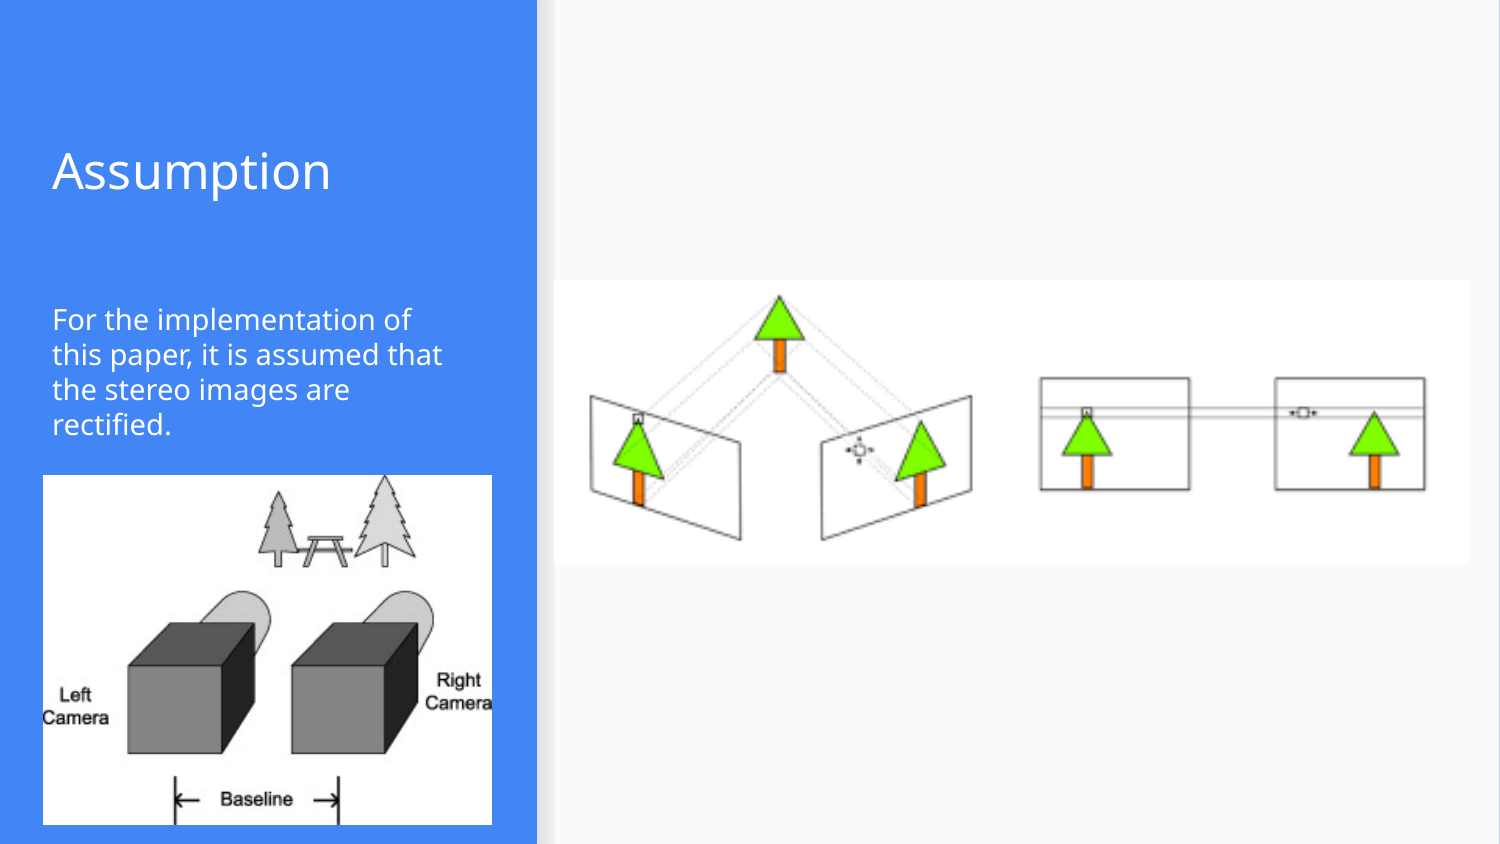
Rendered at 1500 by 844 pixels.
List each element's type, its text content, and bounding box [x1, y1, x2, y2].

picture [43, 475, 492, 825]
title Assumption [37, 58, 498, 216]
picture [554, 280, 1469, 564]
text_box For the implementation of this paper, it is assumed that the stereo images are rectified. [37, 286, 470, 520]
